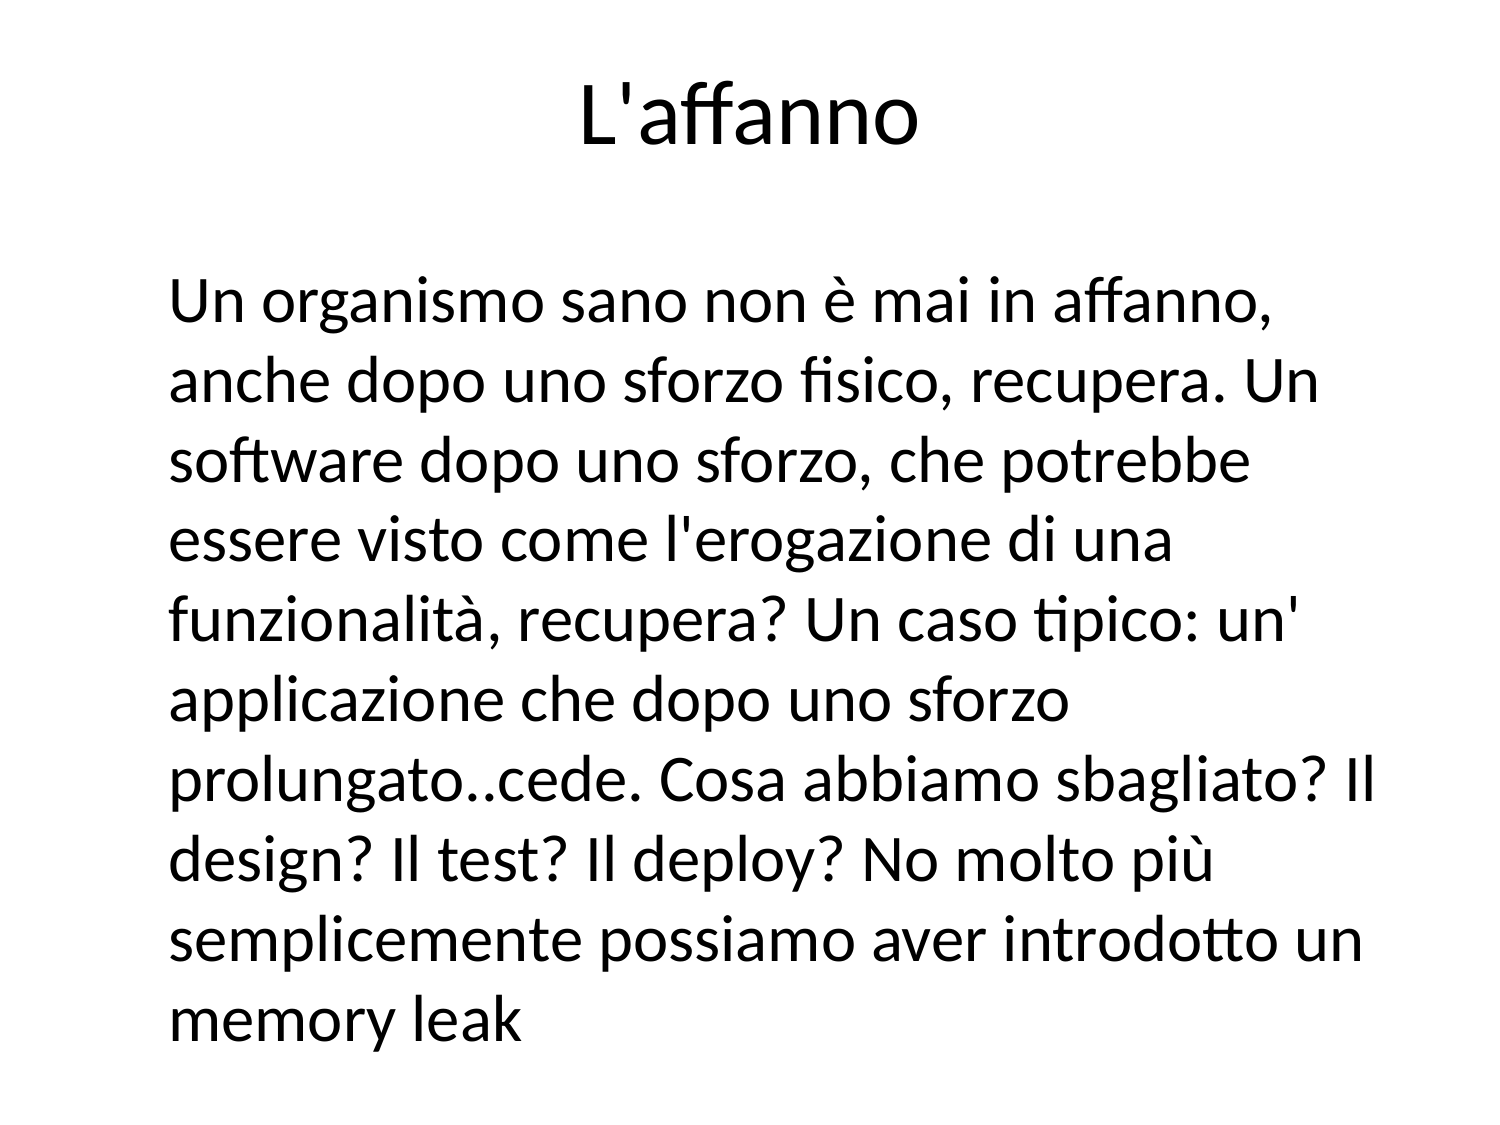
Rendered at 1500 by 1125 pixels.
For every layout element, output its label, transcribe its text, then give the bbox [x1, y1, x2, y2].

title L'affanno [75, 45, 1425, 233]
list Un organismo sano non è mai in affanno, anche dopo uno sforzo fisico, recupera. Un software dopo uno sforzo, che potrebbe essere visto come l'erogazione di una funzionalità, recupera? Un caso tipico: un' applicazione che dopo uno sforzo prolungato..cede. Cosa abbiamo sbagliato? Il design? Il test? Il deploy? No molto più semplicemente possiamo aver introdotto un memory leak [82, 248, 1433, 991]
